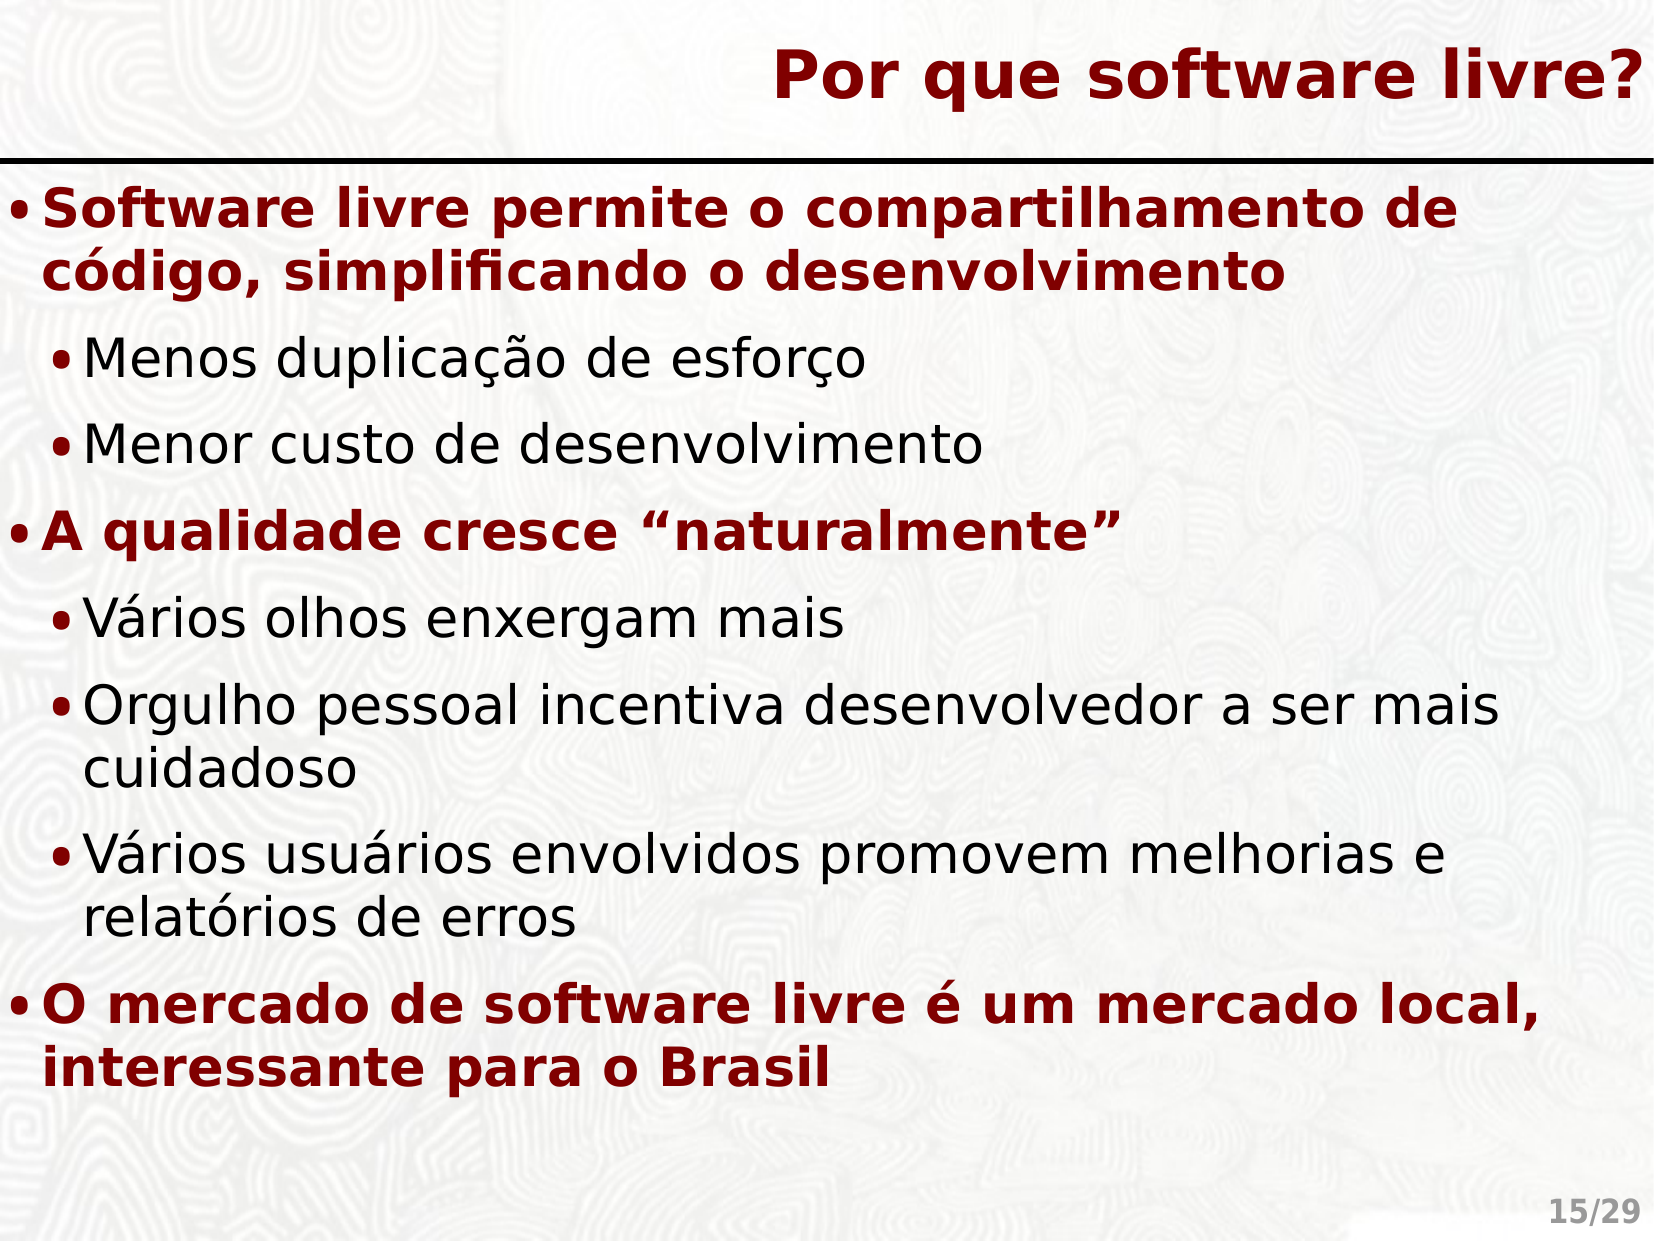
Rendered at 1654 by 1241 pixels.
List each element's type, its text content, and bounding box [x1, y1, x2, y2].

picture [0, 164, 1654, 1241]
title Por que software livre? [602, 0, 1648, 153]
picture [0, 0, 1654, 158]
list Software livre permite o compartilhamento de código, simplificando o desenvolvimento Menos duplicação de esforço Menor custo de desenvolvimento A qualidade cresce “naturalmente” Vários olhos enxergam mais Orgulho pessoal incentiva desenvolvedor a ser mais cuidadoso Vários usuários envolvidos promovem melhorias e relatórios de erros O mercado de software livre é um mercado local, interessante para o Brasil [5, 177, 1654, 1229]
